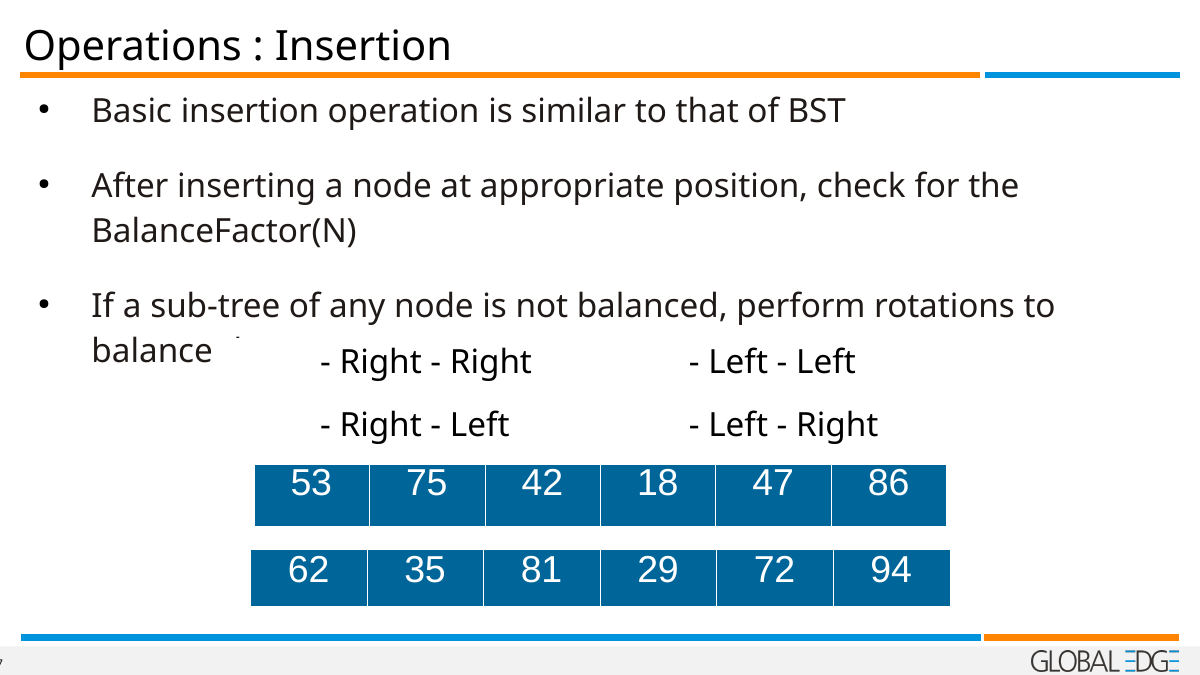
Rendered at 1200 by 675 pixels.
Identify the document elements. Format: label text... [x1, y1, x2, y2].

title Operations : Insertion [23, 17, 1099, 71]
table_header - Left - Left [581, 339, 949, 401]
table_header 29 [601, 550, 716, 606]
table_header 47 [716, 465, 831, 526]
table_header 81 [484, 550, 600, 606]
table_header 72 [717, 550, 833, 606]
table_cell - Right - Left [212, 402, 580, 464]
table_header 18 [601, 465, 715, 526]
table_header 62 [251, 550, 367, 606]
table_header - Right - Right [212, 339, 580, 401]
table_header 75 [370, 465, 485, 526]
picture [1031, 650, 1179, 672]
table_header 94 [834, 550, 950, 606]
table_header 35 [368, 550, 483, 606]
table_header 86 [832, 465, 946, 526]
list Basic insertion operation is similar to that of BST After inserting a node at appropriate position, check for the BalanceFactor(N) If a sub-tree of any node is not balanced, perform rotations to balance the tree [20, 87, 1179, 628]
table_header 42 [486, 465, 600, 526]
table_header 53 [255, 465, 369, 526]
table_cell - Left - Right [581, 402, 949, 464]
